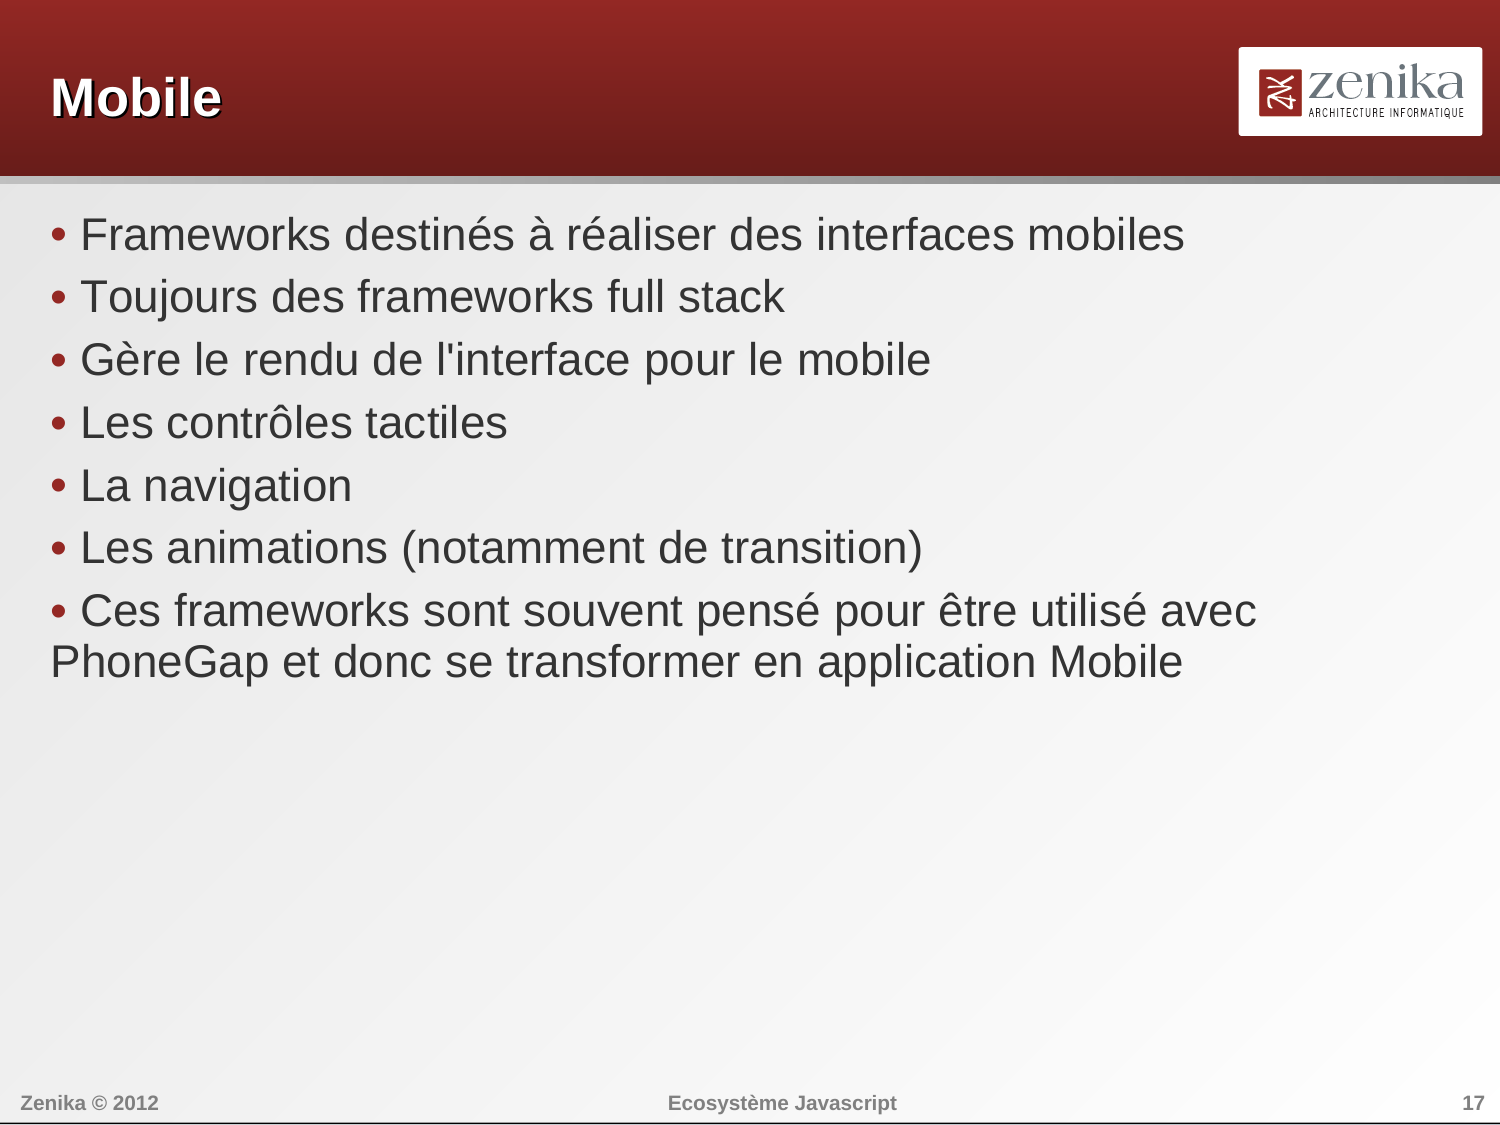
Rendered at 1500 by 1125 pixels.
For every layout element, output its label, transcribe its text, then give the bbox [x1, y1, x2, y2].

list Frameworks destinés à réaliser des interfaces mobiles Toujours des frameworks full stack Gère le rendu de l'interface pour le mobile Les contrôles tactiles La navigation Les animations (notamment de transition) Ces frameworks sont souvent pensé pour être utilisé avec PhoneGap et donc se transformer en application Mobile [50, 208, 1435, 862]
title Mobile [50, 3, 1206, 192]
picture [1257, 58, 1464, 125]
